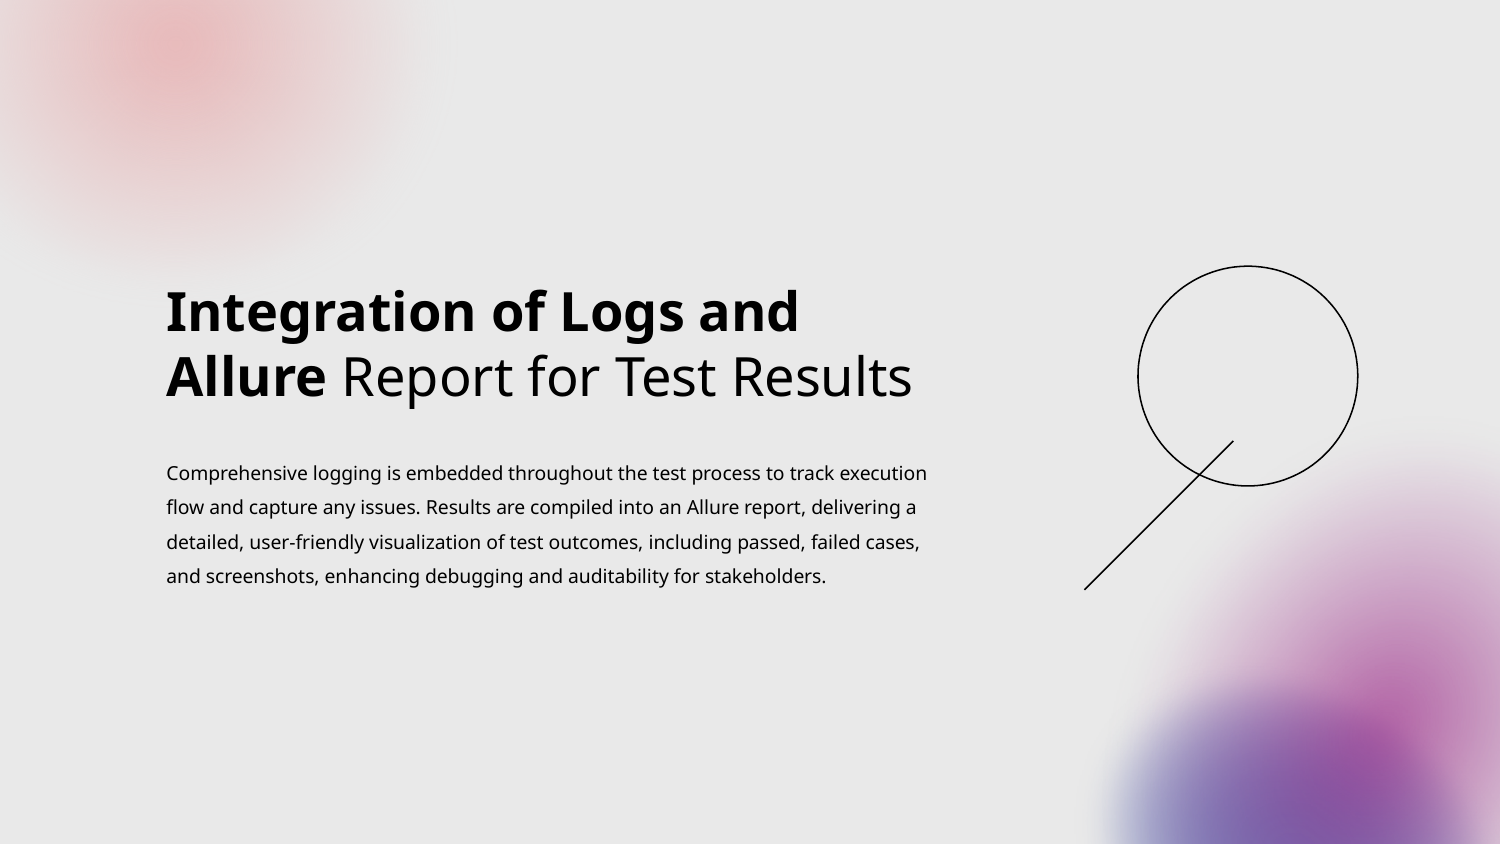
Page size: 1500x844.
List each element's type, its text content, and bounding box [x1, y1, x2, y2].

subtitle Comprehensive logging is embedded throughout the test process to track execution flow and capture any issues. Results are compiled into an Allure report, delivering a detailed, user-friendly visualization of test outcomes, including passed, failed cases, and screenshots, enhancing debugging and auditability for stakeholders. [151, 434, 954, 627]
title Integration of Logs and Allure Report for Test Results [151, 204, 954, 422]
